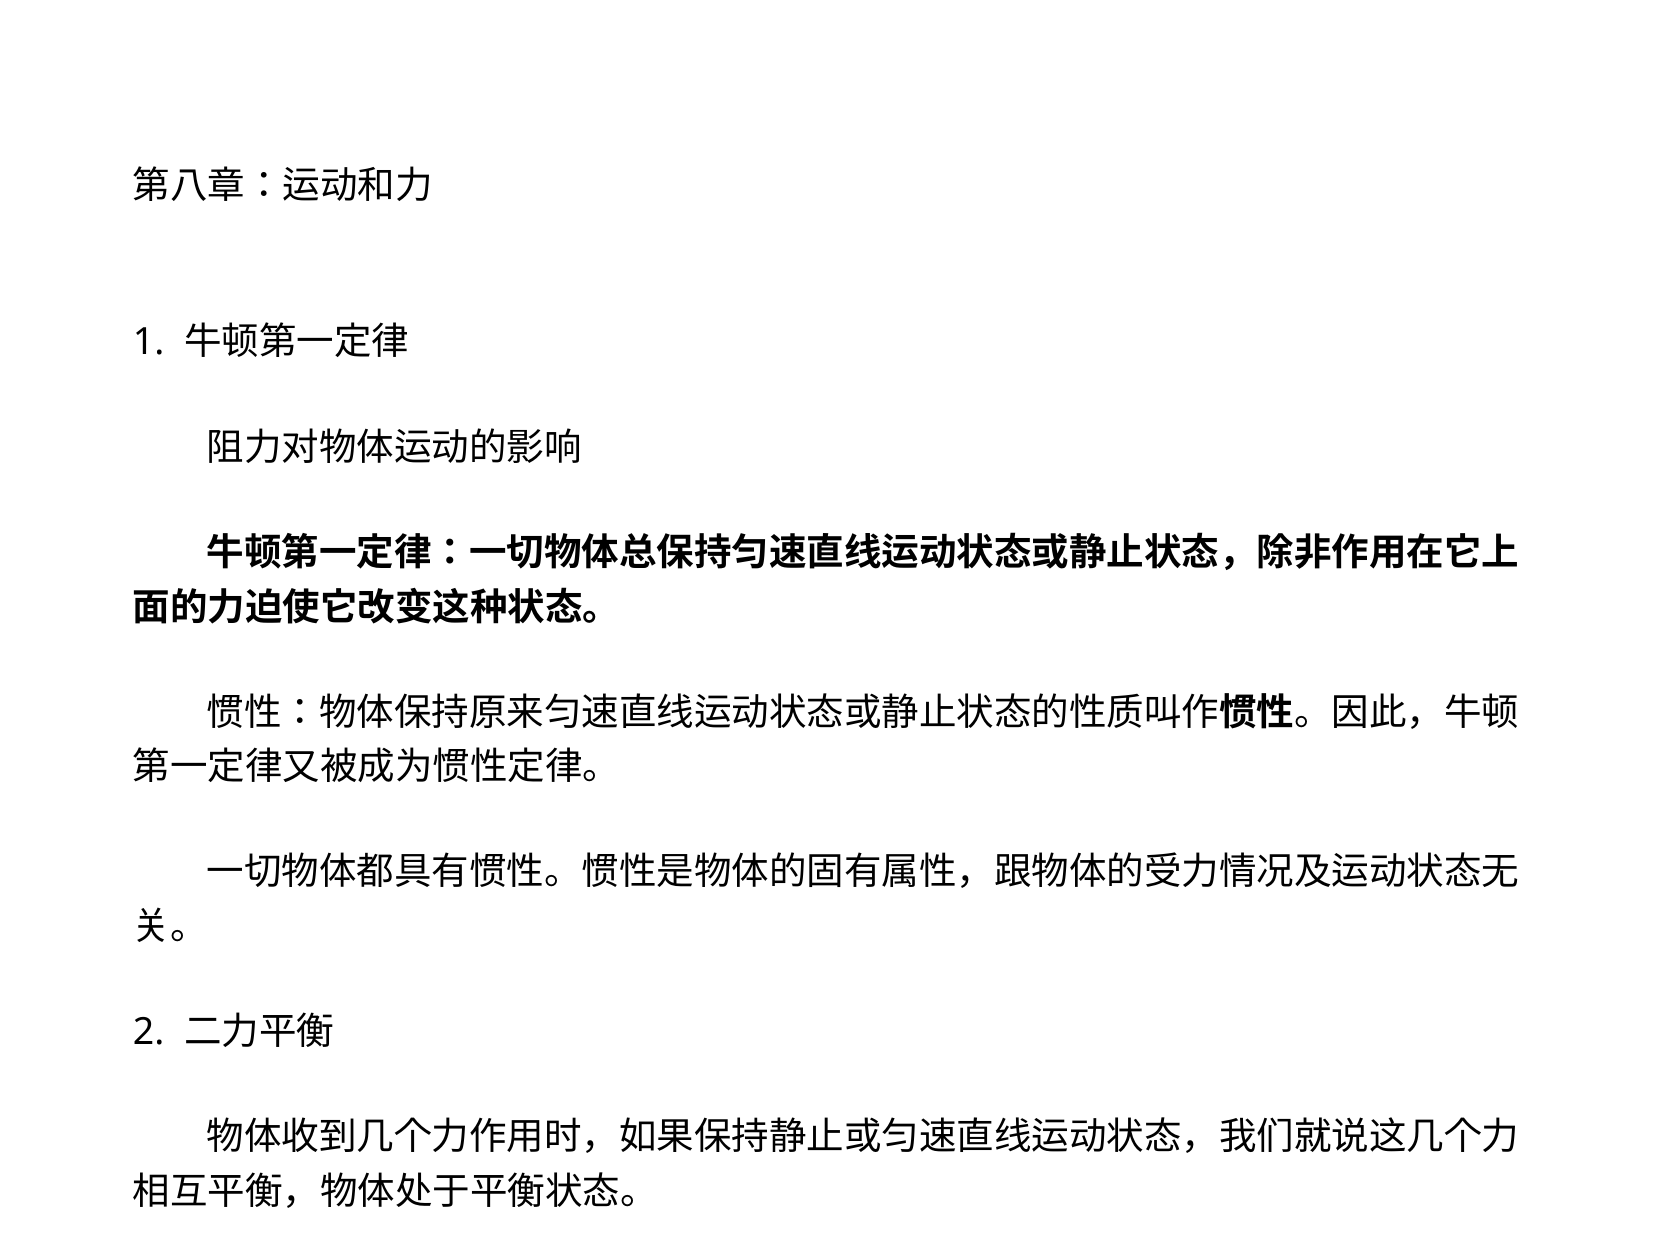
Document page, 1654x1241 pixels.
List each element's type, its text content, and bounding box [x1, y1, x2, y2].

text_box 第八章：运动和力 1. 牛顿第一定律 阻力对物体运动的影响 牛顿第一定律：一切物体总保持匀速直线运动状态或静止状态，除非作用在它上面的力迫使它改变这种状态。 惯性：物体保持原来匀速直线运动状态或静止状态的性质叫作惯性。因此，牛顿第一定律又被成为惯性定律。 一切物体都具有惯性。惯性是物体的固有属性，跟物体的受力情况及运动状态无关。 2. 二力平衡 物体收到几个力作用时，如果保持静止或匀速直线运动状态，我们就说这几个力相互平衡，物体处于平衡状态。 [118, 147, 1536, 1136]
